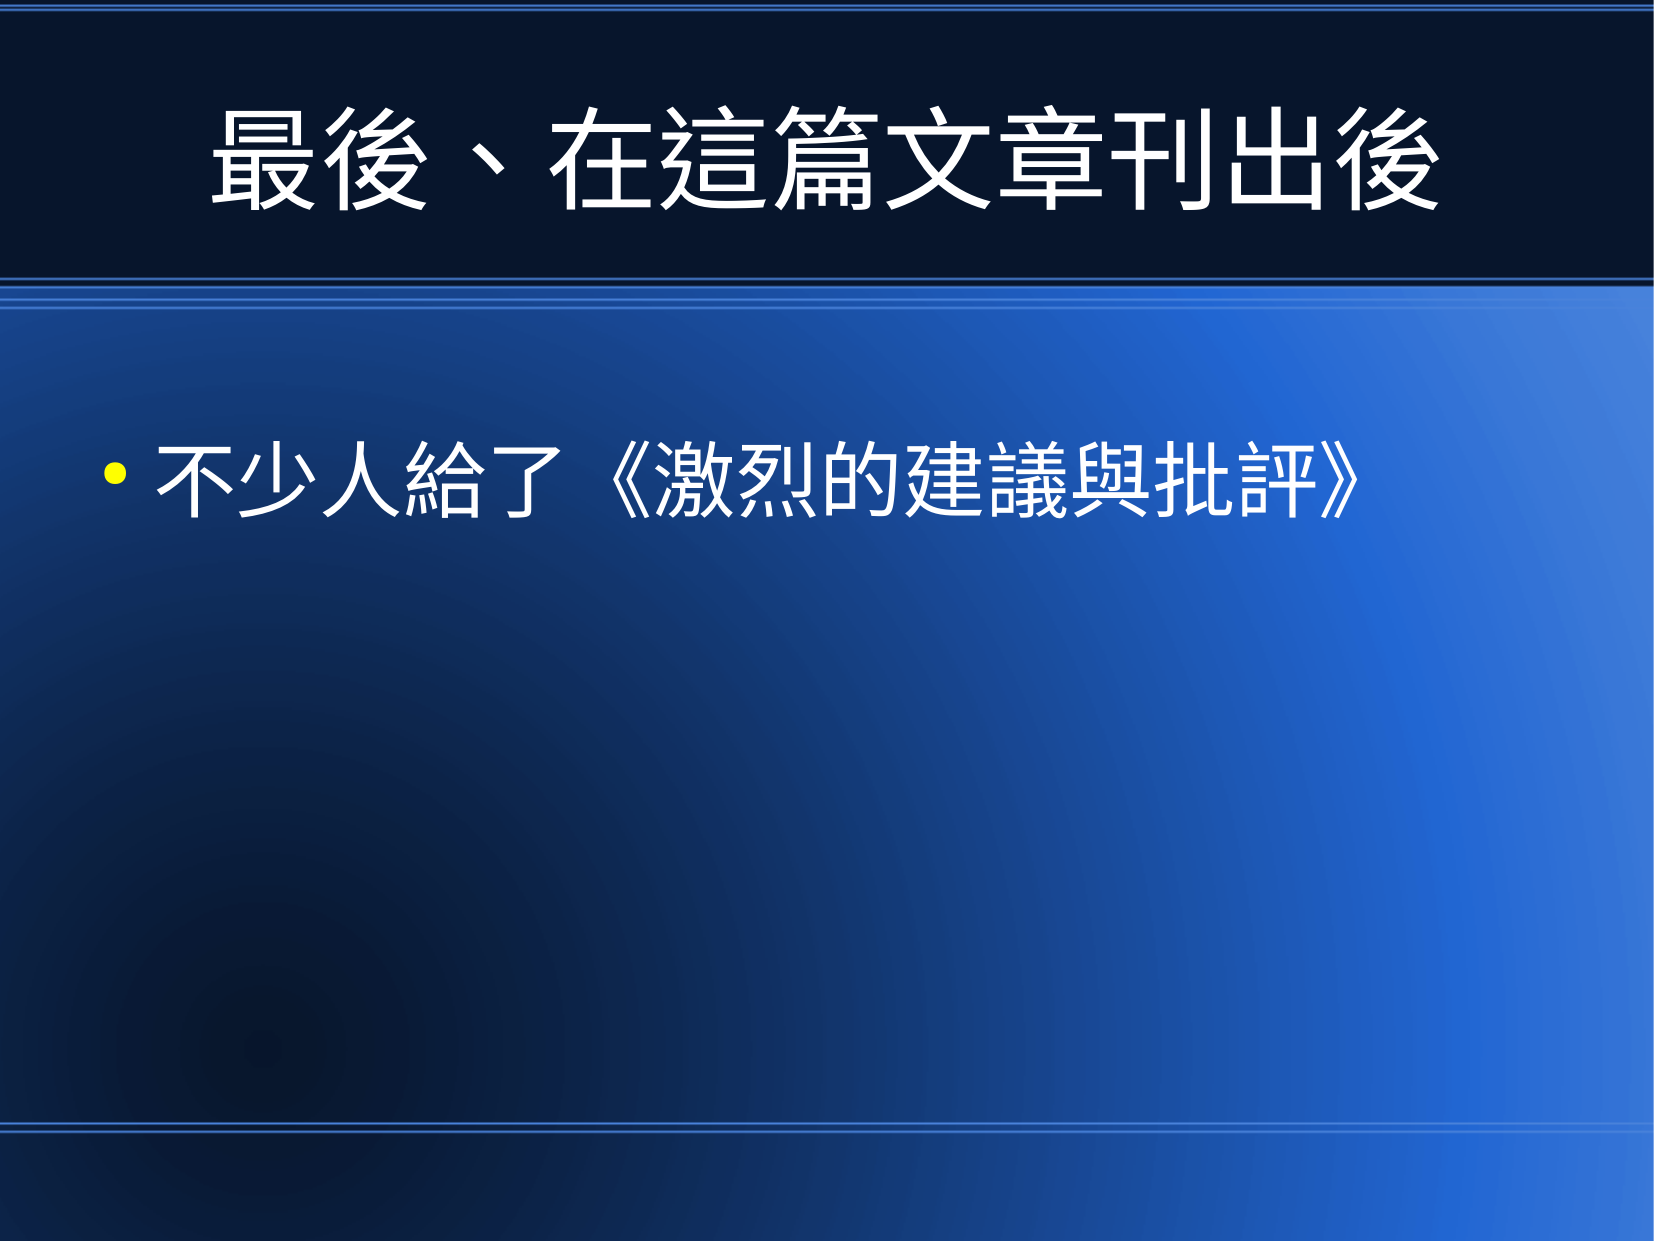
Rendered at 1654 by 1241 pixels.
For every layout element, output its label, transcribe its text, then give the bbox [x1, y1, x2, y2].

title 最後、在這篇文章刊出後 [82, 49, 1571, 257]
list 不少人給了《激烈的建議與批評》 [82, 355, 1571, 1241]
picture [0, 0, 1654, 1241]
